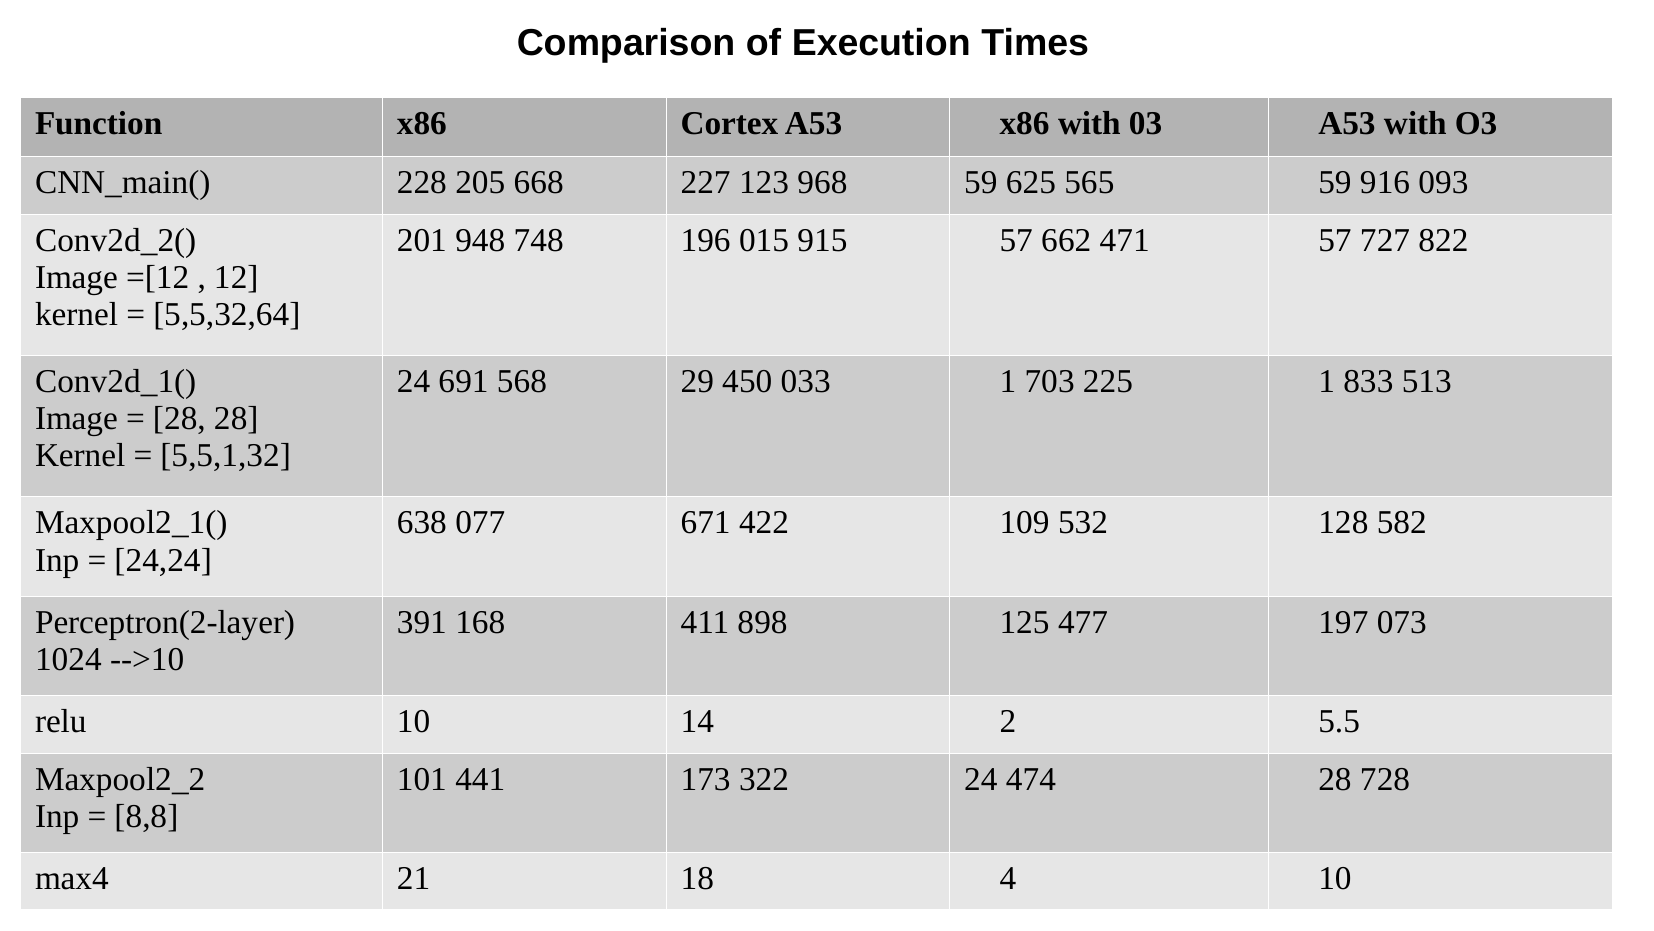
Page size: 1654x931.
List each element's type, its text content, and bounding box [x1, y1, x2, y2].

table_cell 125 477 [950, 597, 1268, 695]
table_cell 57 662 471 [950, 215, 1268, 355]
table_cell 101 441 [383, 754, 666, 852]
table_cell Maxpool2_1() Inp = [24,24] [21, 497, 382, 596]
table_cell 29 450 033 [667, 356, 949, 496]
table_cell 109 532 [950, 497, 1268, 596]
table_cell 59 916 093 [1269, 157, 1612, 214]
table_cell 128 582 [1269, 497, 1612, 596]
table_cell 228 205 668 [383, 157, 666, 214]
table_cell 4 [950, 853, 1268, 909]
table_header x86 [383, 98, 666, 156]
table_cell 197 073 [1269, 597, 1612, 695]
table_cell Maxpool2_2 Inp = [8,8] [21, 754, 382, 852]
table_header Cortex A53 [667, 98, 949, 156]
table_cell 1 833 513 [1269, 356, 1612, 496]
table_cell 24 691 568 [383, 356, 666, 496]
table_cell 201 948 748 [383, 215, 666, 355]
table_header x86 with 03 [950, 98, 1268, 156]
table_cell CNN_main() [21, 157, 382, 214]
table_cell 28 728 [1269, 754, 1612, 852]
table_cell 10 [383, 696, 666, 753]
table_cell 196 015 915 [667, 215, 949, 355]
table_cell 10 [1269, 853, 1612, 909]
table_cell 1 703 225 [950, 356, 1268, 496]
table_cell Perceptron(2-layer) 1024 -->10 [21, 597, 382, 695]
table_cell 24 474 [950, 754, 1268, 852]
table_cell 18 [667, 853, 949, 909]
table_cell 227 123 968 [667, 157, 949, 214]
table_cell relu [21, 696, 382, 753]
table_cell 391 168 [383, 597, 666, 695]
table_cell Conv2d_1() Image = [28, 28] Kernel = [5,5,1,32] [21, 356, 382, 496]
table_header Function [21, 98, 382, 156]
table_cell 21 [383, 853, 666, 909]
table_cell 671 422 [667, 497, 949, 596]
table_cell 173 322 [667, 754, 949, 852]
table_cell 5.5 [1269, 696, 1612, 753]
table_cell 59 625 565 [950, 157, 1268, 214]
table_cell max4 [21, 853, 382, 909]
table_cell Conv2d_2() Image =[12 , 12] kernel = [5,5,32,64] [21, 215, 382, 355]
table_cell 2 [950, 696, 1268, 753]
table_cell 411 898 [667, 597, 949, 695]
title Comparison of Execution Times [59, 0, 1548, 97]
table_cell 638 077 [383, 497, 666, 596]
table_cell 14 [667, 696, 949, 753]
table_header A53 with O3 [1269, 98, 1612, 156]
table_cell 57 727 822 [1269, 215, 1612, 355]
